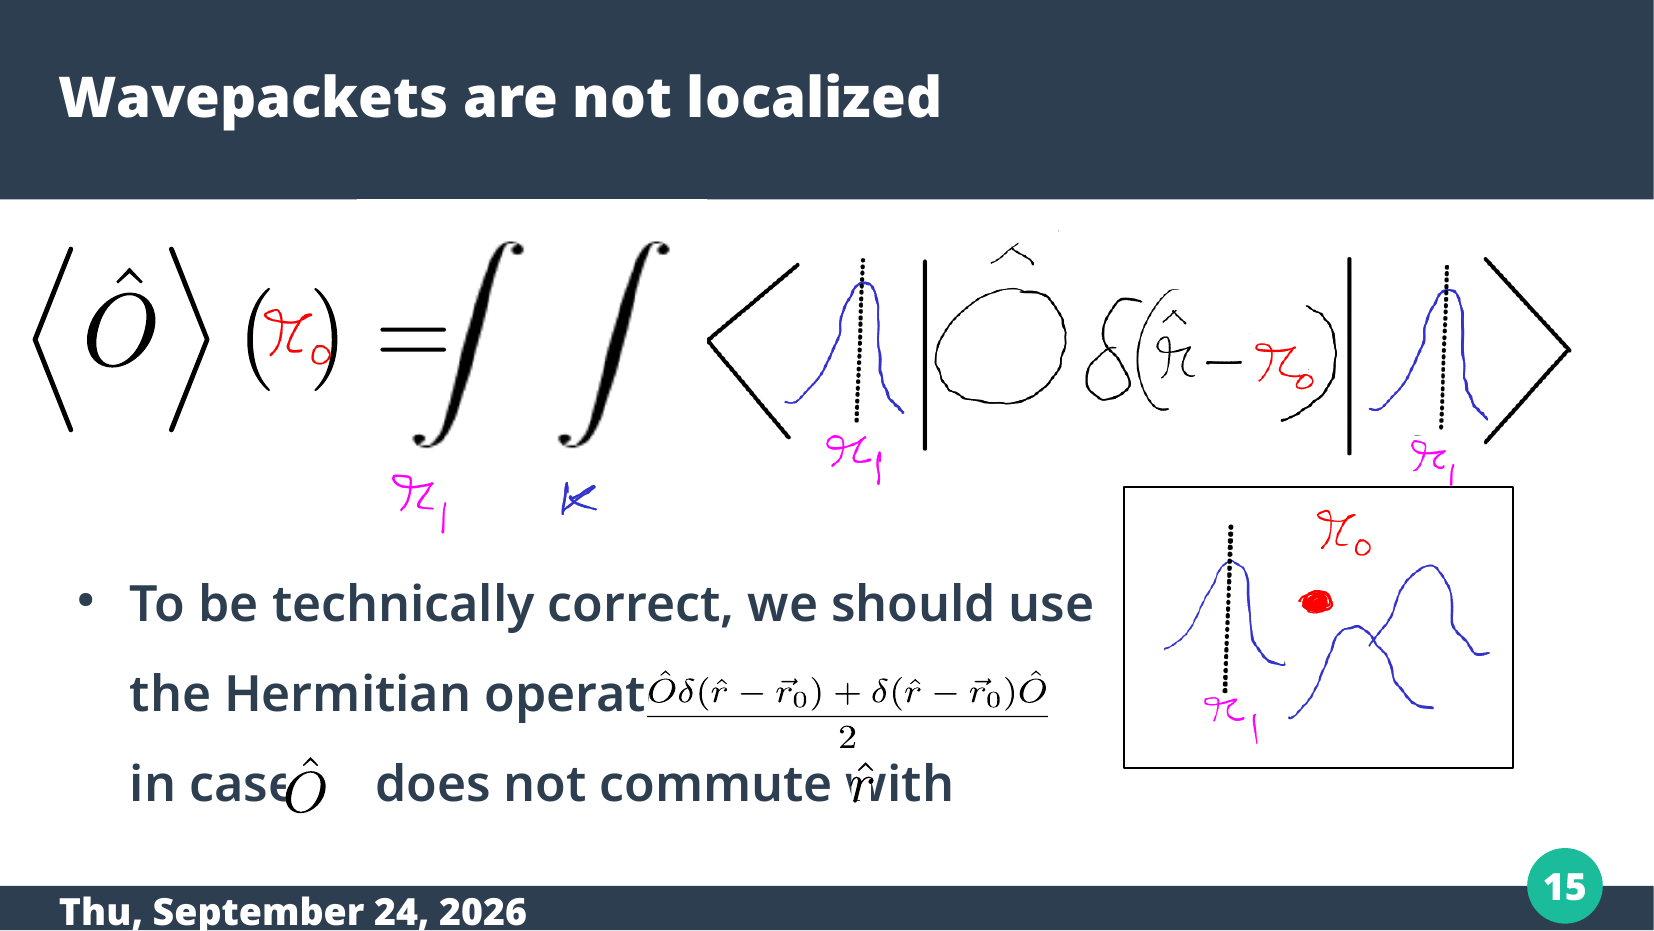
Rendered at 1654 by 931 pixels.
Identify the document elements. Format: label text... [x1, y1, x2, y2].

text_box [647, 670, 1048, 748]
text_box [850, 762, 874, 803]
picture [1125, 487, 1513, 767]
picture [235, 280, 359, 393]
list To be technically correct, we should use the Hermitian operator , in case does not commute with [59, 567, 1595, 864]
title Wavepackets are not localized [59, 37, 1595, 155]
picture [357, 199, 1613, 568]
text_box [26, 246, 447, 433]
text_box [285, 757, 326, 814]
